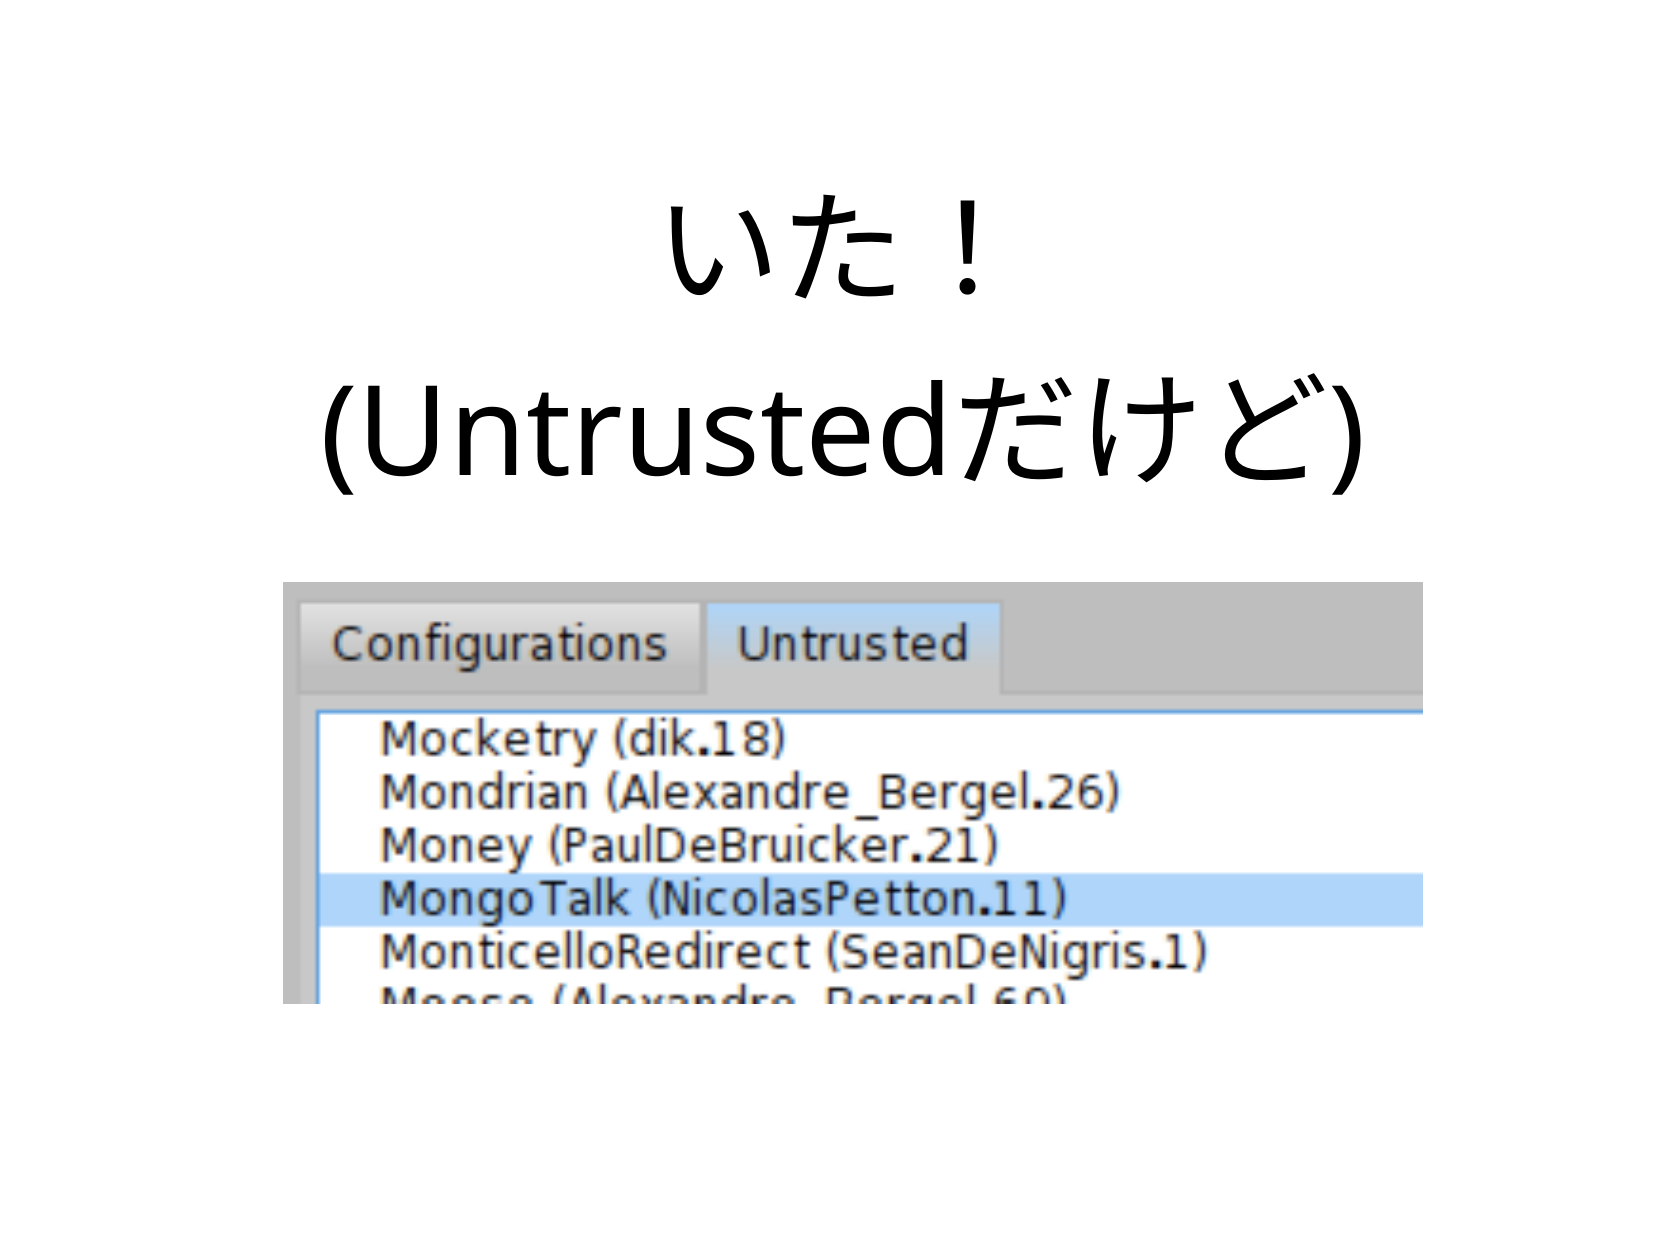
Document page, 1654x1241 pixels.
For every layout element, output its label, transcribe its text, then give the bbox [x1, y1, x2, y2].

picture [283, 582, 1423, 1004]
list いた！ (Untrustedだけど) [80, 141, 1536, 520]
